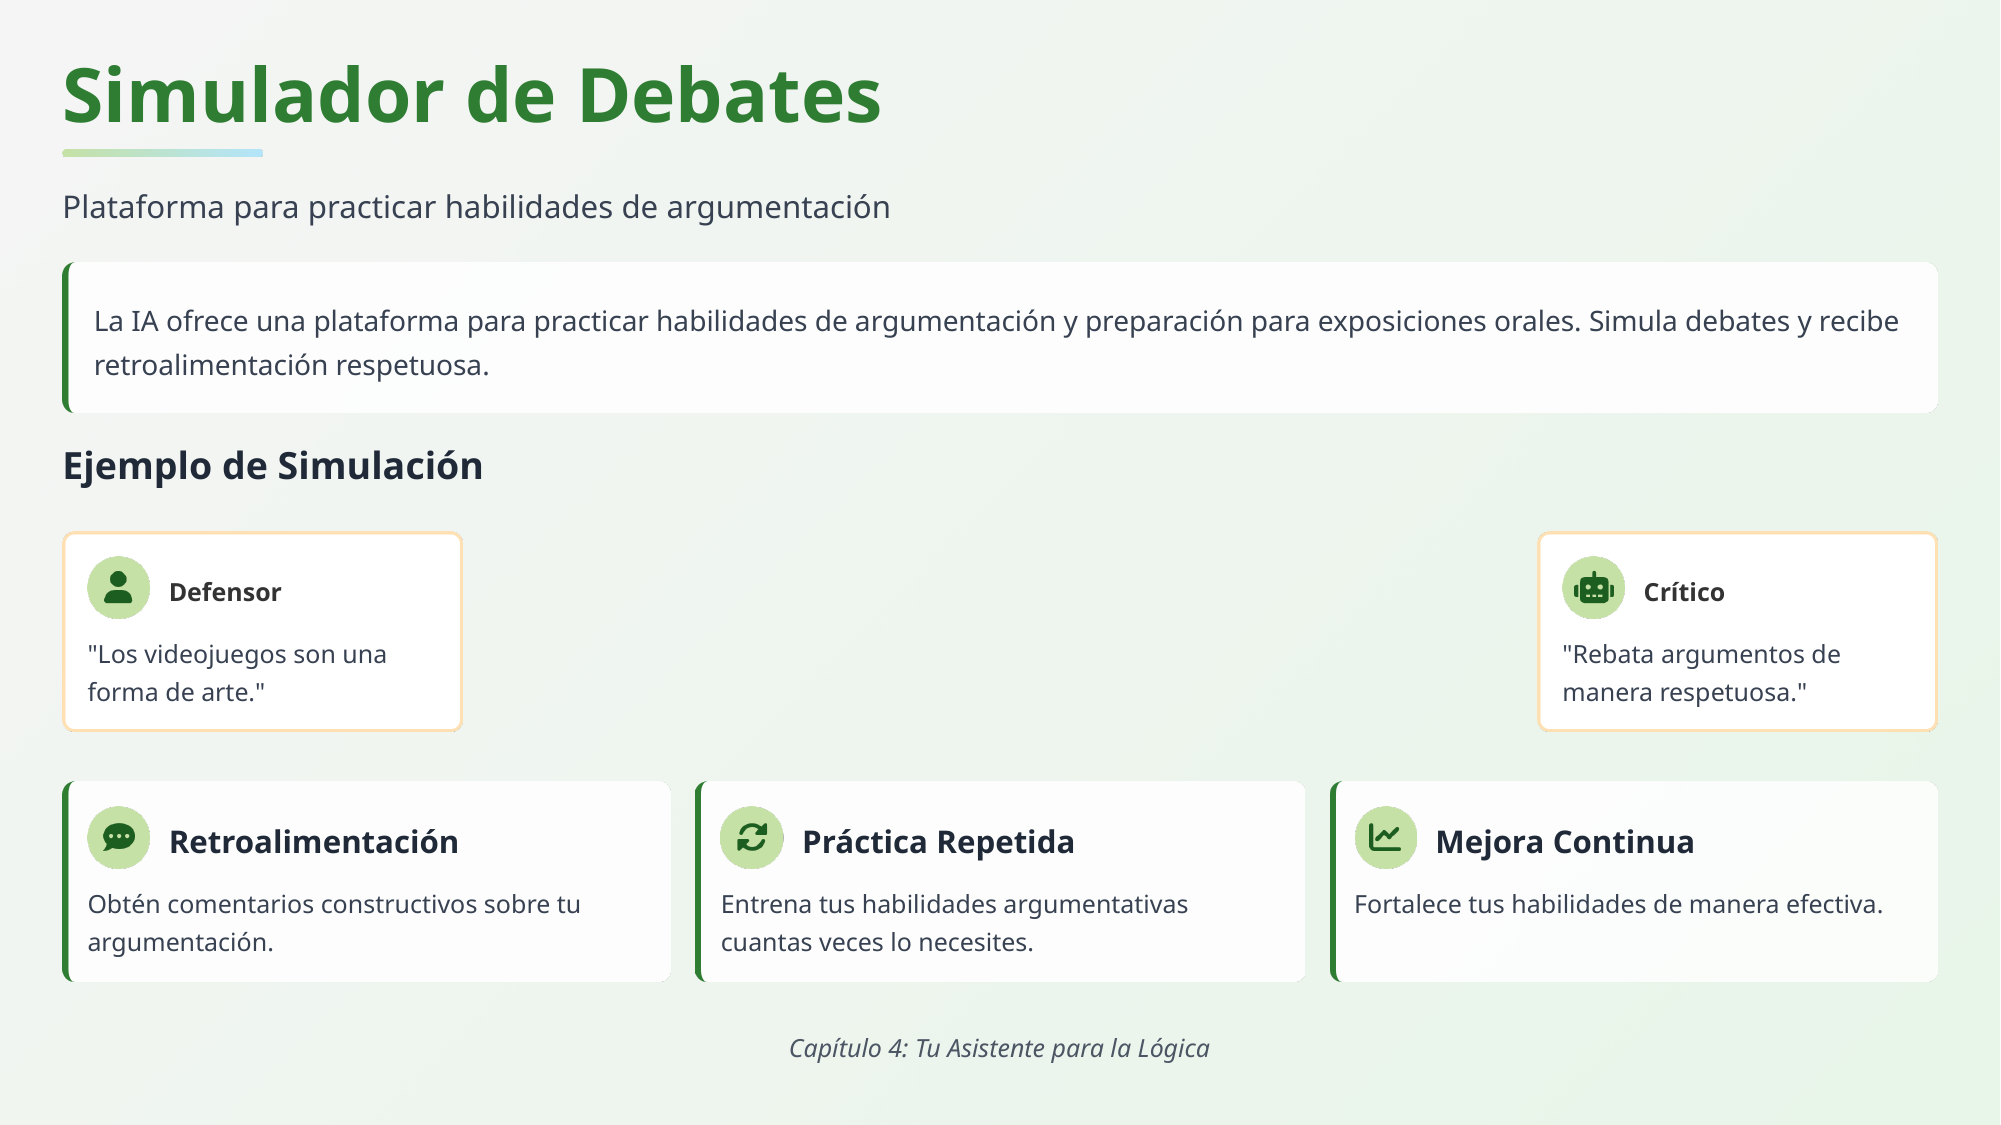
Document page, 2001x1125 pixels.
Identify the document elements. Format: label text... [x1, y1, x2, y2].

text_box "Los videojuegos son una forma de arte." [87, 631, 438, 707]
text_box Práctica Repetida [802, 815, 1177, 860]
text_box Retroalimentación [168, 815, 559, 860]
text_box Obtén comentarios constructivos sobre tu argumentación. [87, 881, 646, 957]
text_box Fortalece tus habilidades de manera efectiva. [1354, 881, 1913, 957]
text_box Plataforma para practicar habilidades de argumentación [62, 181, 2000, 225]
text_box Ejemplo de Simulación [62, 437, 1938, 488]
text_box Crítico [1643, 568, 1754, 607]
text_box Entrena tus habilidades argumentativas cuantas veces lo necesites. [720, 881, 1280, 957]
text_box Defensor [168, 568, 322, 607]
picture [0, 0, 2000, 1125]
text_box La IA ofrece una plataforma para practicar habilidades de argumentación y preparación para exposiciones orales. Simula debates y recibe retroalimentación respetuosa. [93, 293, 1907, 382]
text_box "Rebata argumentos de manera respetuosa." [1562, 631, 1913, 707]
text_box Simulador de Debates [62, 62, 1938, 138]
text_box Capítulo 4: Tu Asistente para la Lógica [62, 1025, 1938, 1063]
text_box Mejora Continua [1435, 815, 1783, 860]
